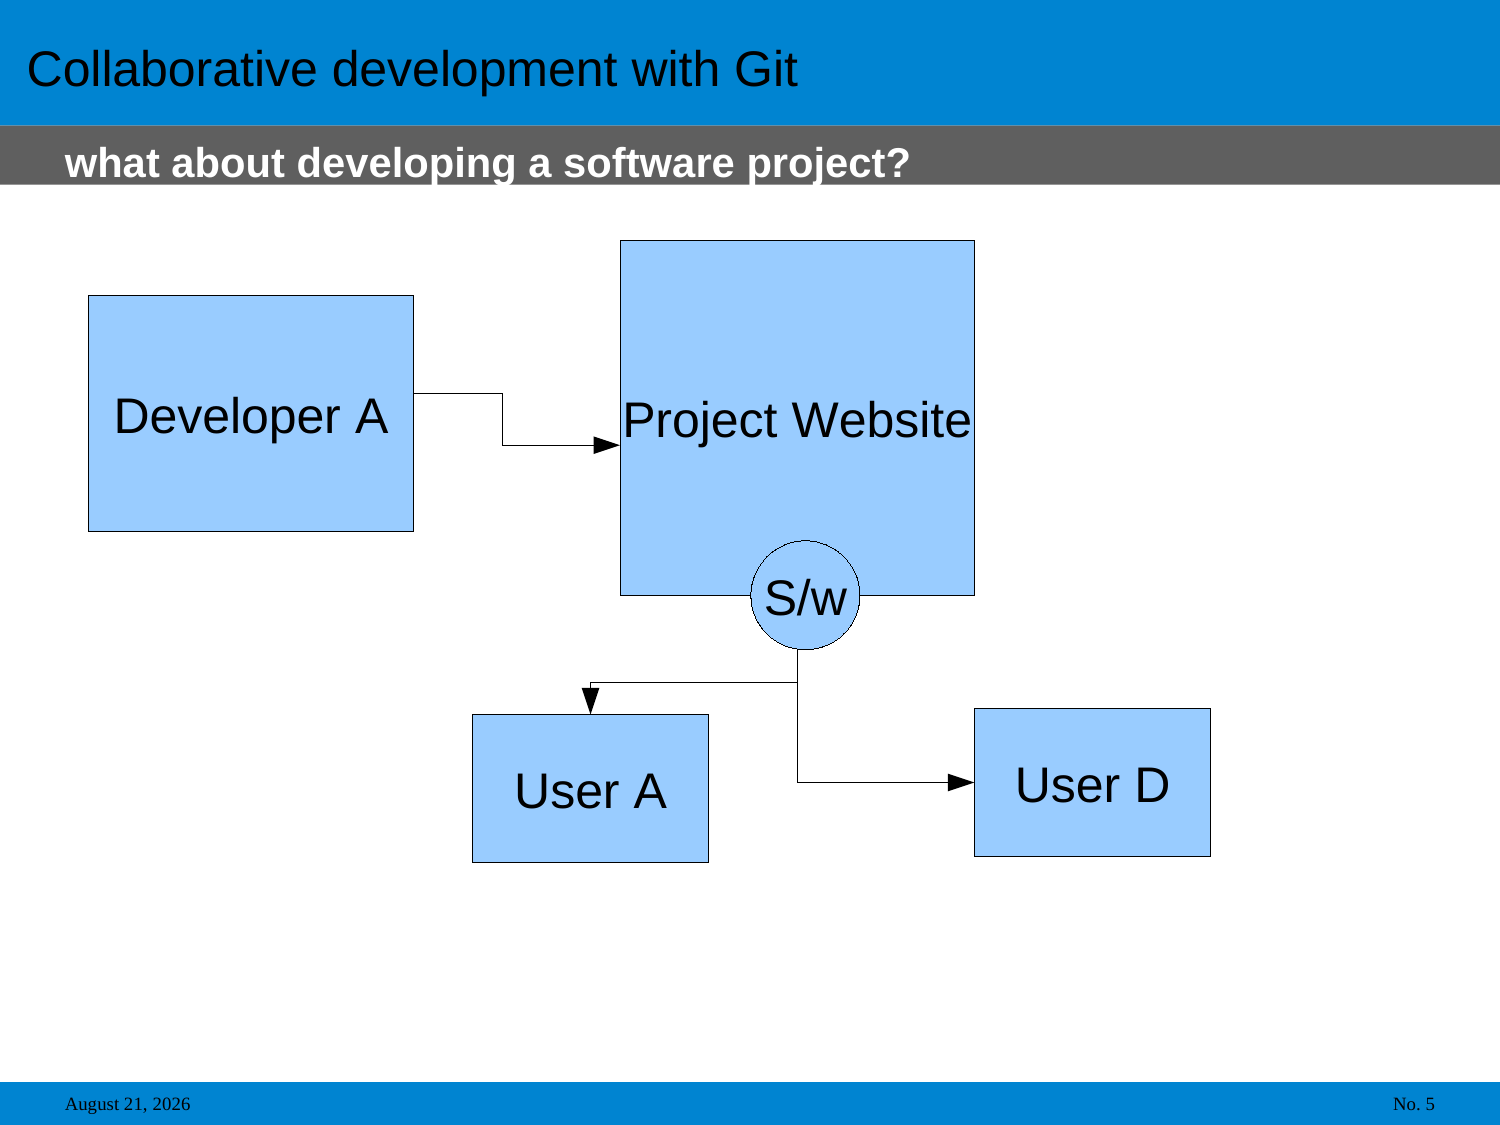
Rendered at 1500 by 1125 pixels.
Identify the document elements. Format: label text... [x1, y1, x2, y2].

text_box User A [472, 714, 709, 863]
title what about developing a software project? [64, 139, 1436, 187]
text_box User D [974, 708, 1211, 857]
text_box S/w [750, 540, 860, 650]
text_box Project Website [620, 240, 975, 596]
text_box Developer A [88, 295, 414, 532]
